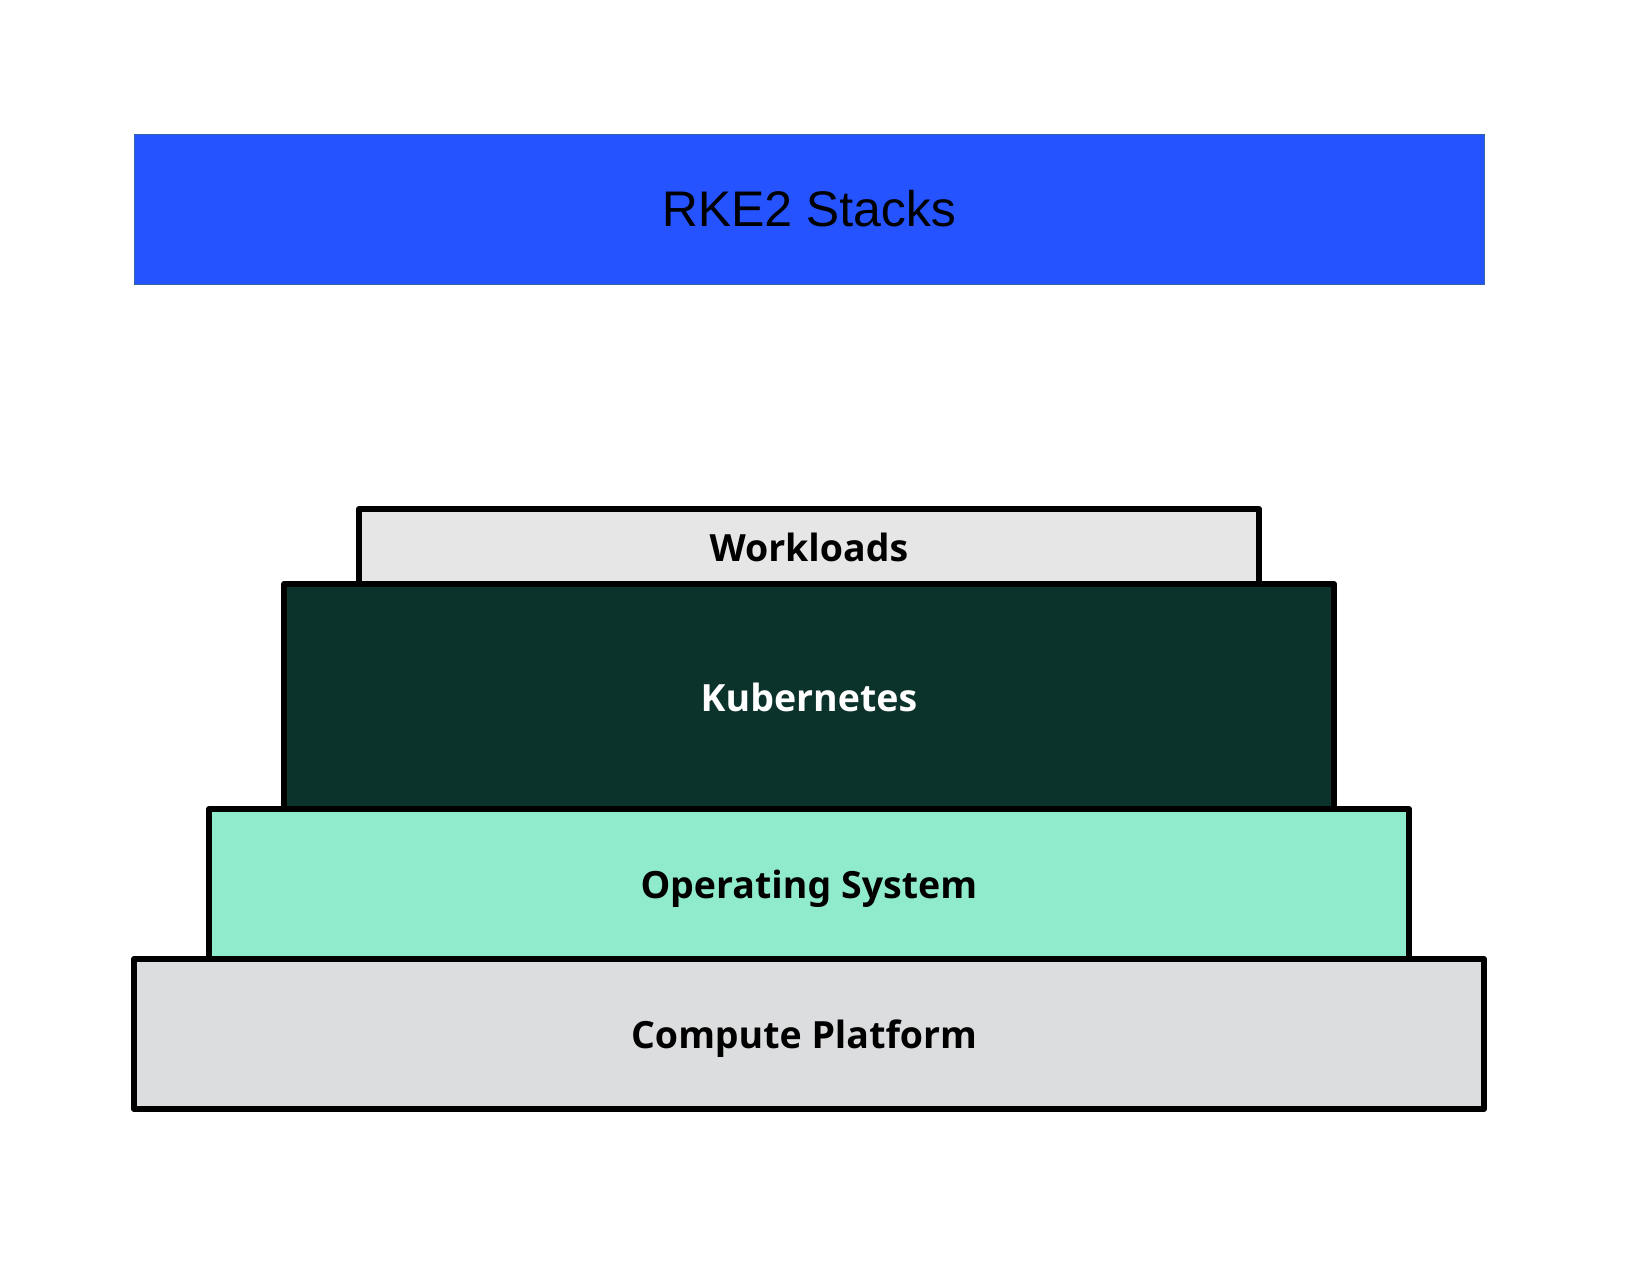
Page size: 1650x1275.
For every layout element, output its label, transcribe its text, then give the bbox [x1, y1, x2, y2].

text_box RKE2 Stacks [134, 134, 1485, 285]
text_box Workloads [359, 509, 1260, 585]
text_box Compute Platform [134, 959, 1485, 1110]
text_box Operating System [209, 809, 1410, 960]
text_box Kubernetes [284, 584, 1335, 810]
